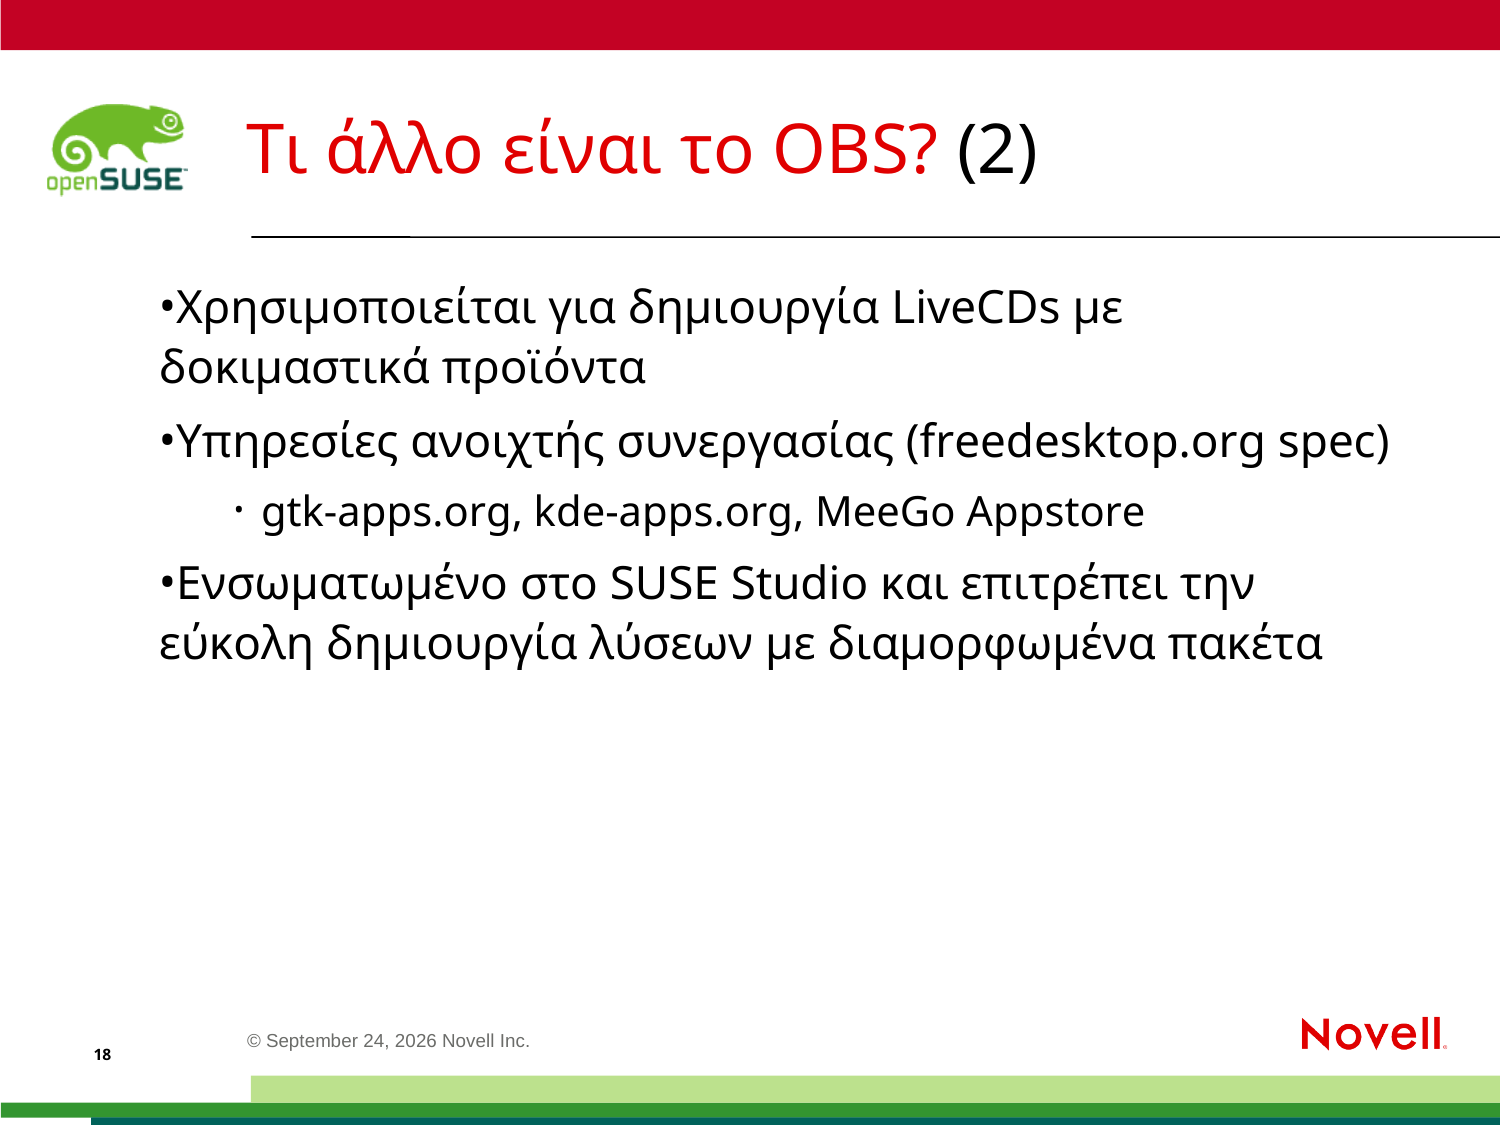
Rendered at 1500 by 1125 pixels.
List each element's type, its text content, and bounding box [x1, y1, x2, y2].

picture [1295, 1011, 1453, 1056]
title Τι άλλο είναι το OBS? (2) [246, 68, 1409, 231]
picture [47, 104, 188, 197]
list Χρησιμοποιείται για δημιουργία LiveCDs με δοκιμαστικά προϊόντα Υπηρεσίες ανοιχτής συνεργασίας (freedesktop.org spec) gtk-apps.org, kde-apps.org, MeeGo Appstore Ενσωματωμένο στο SUSE Studio και επιτρέπει την εύκολη δημιουργία λύσεων με διαμορφωμένα πακέτα [158, 275, 1399, 689]
